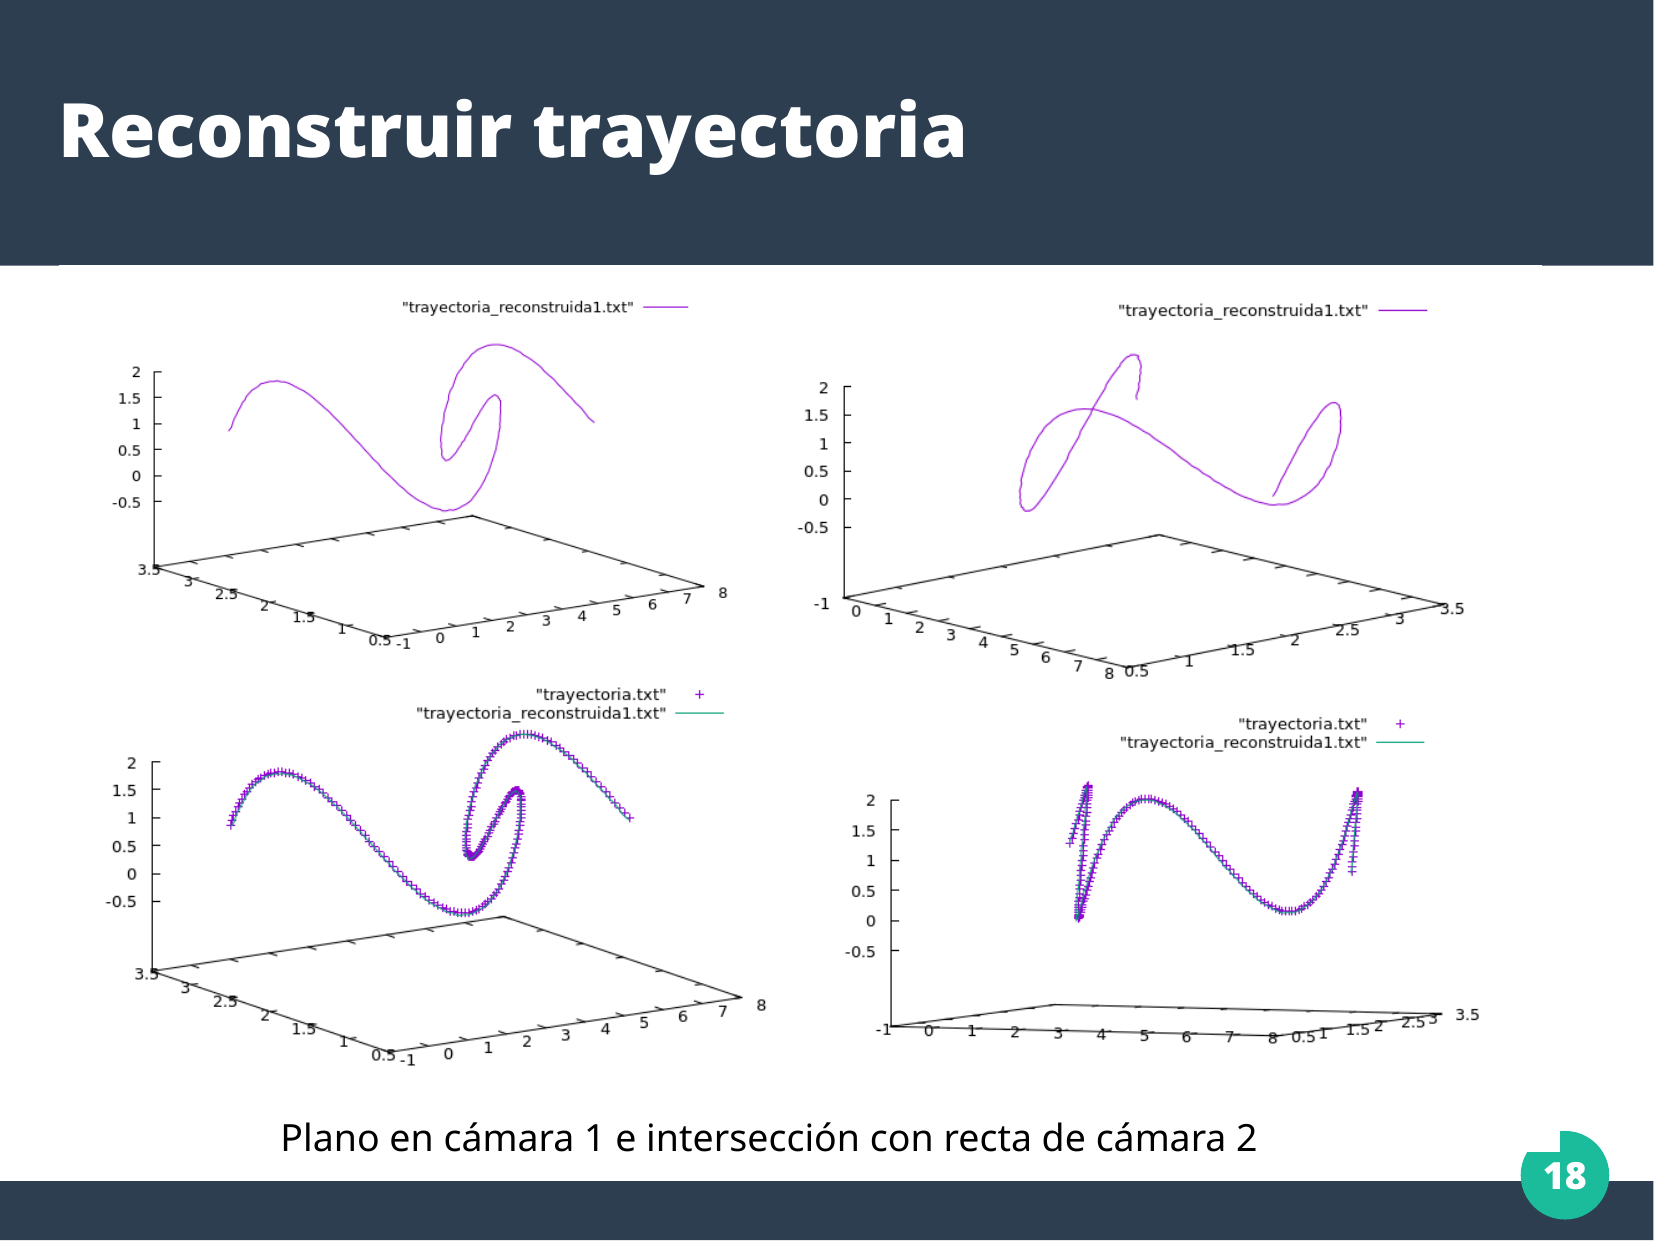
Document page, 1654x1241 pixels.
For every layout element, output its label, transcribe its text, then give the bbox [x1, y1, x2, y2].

title Reconstruir trayectoria [59, 49, 1595, 207]
picture [47, 265, 1560, 1152]
text_box Plano en cámara 1 e intersección con recta de cámara 2 [265, 1104, 1418, 1188]
